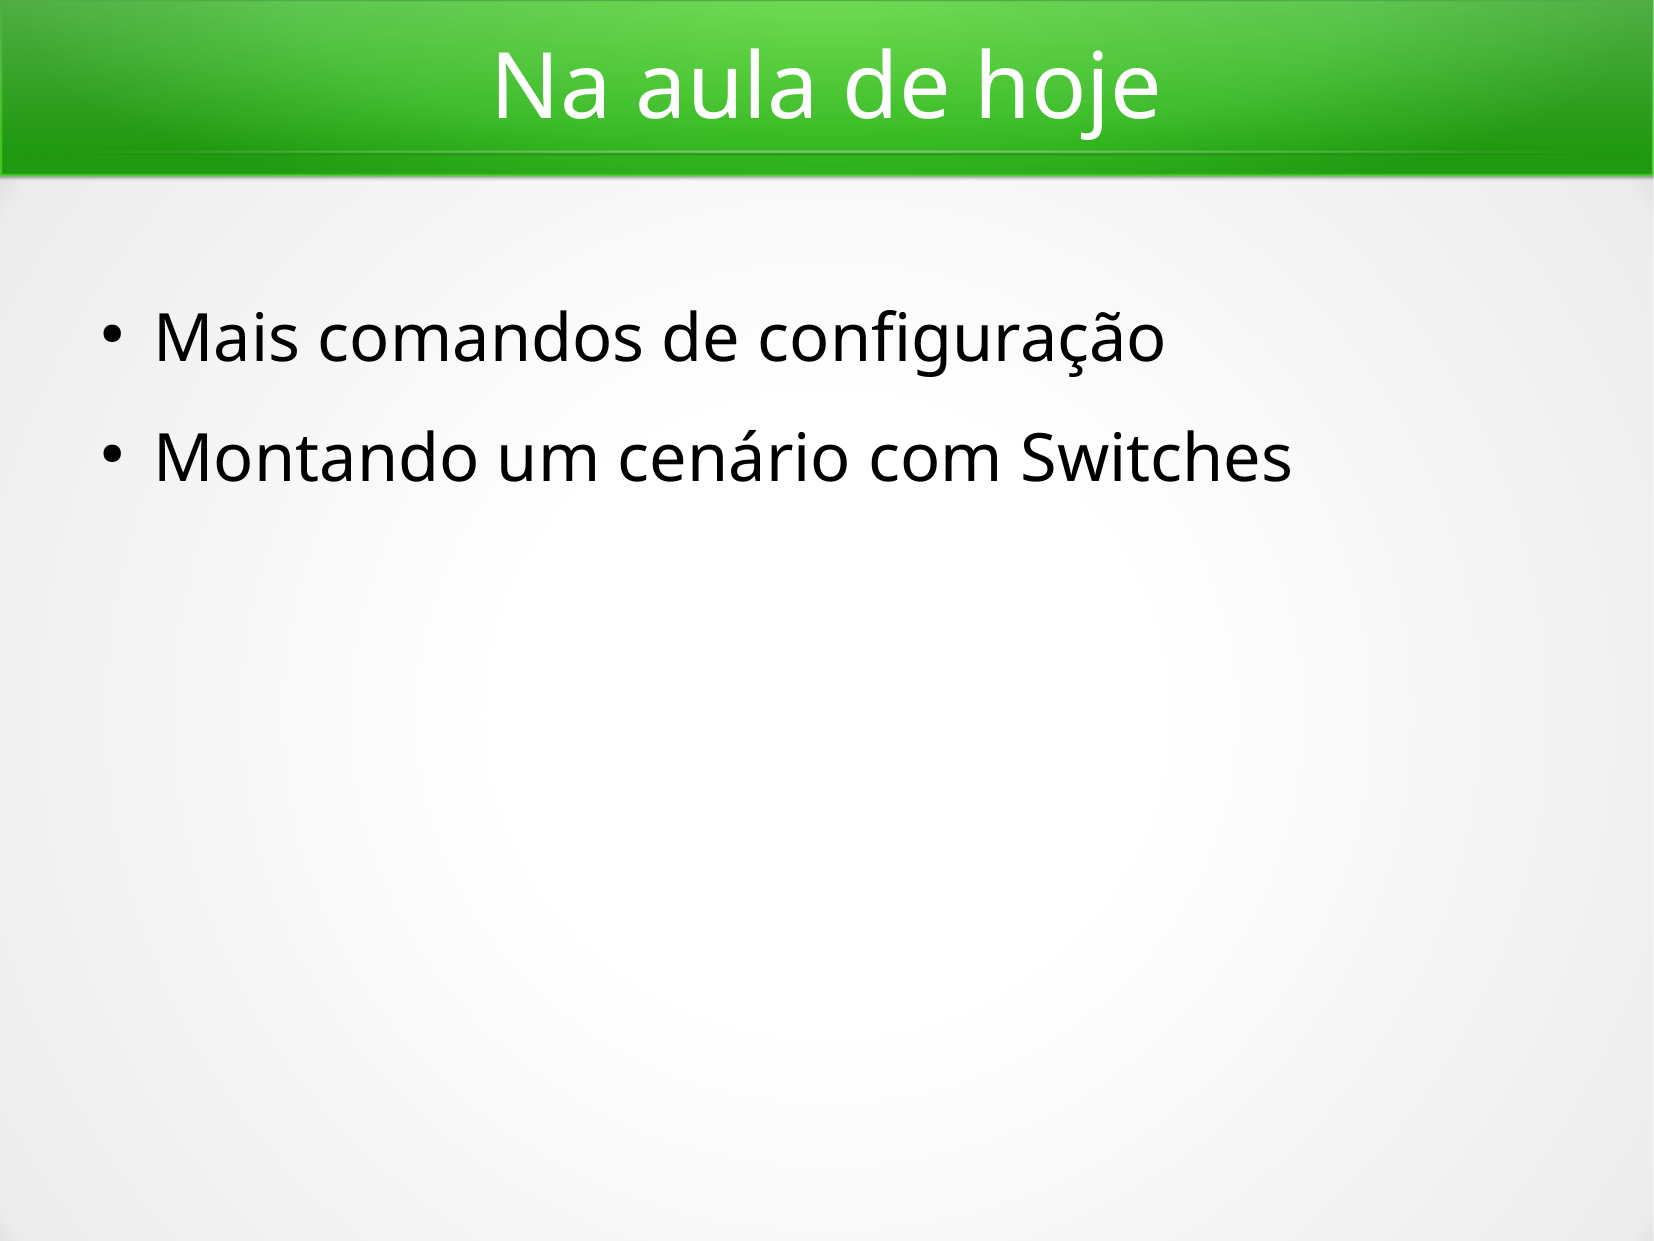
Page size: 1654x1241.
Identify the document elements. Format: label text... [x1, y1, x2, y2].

picture [0, 0, 1654, 1241]
title Na aula de hoje [82, 11, 1571, 154]
list Mais comandos de configuração Montando um cenário com Switches [82, 290, 1571, 1010]
